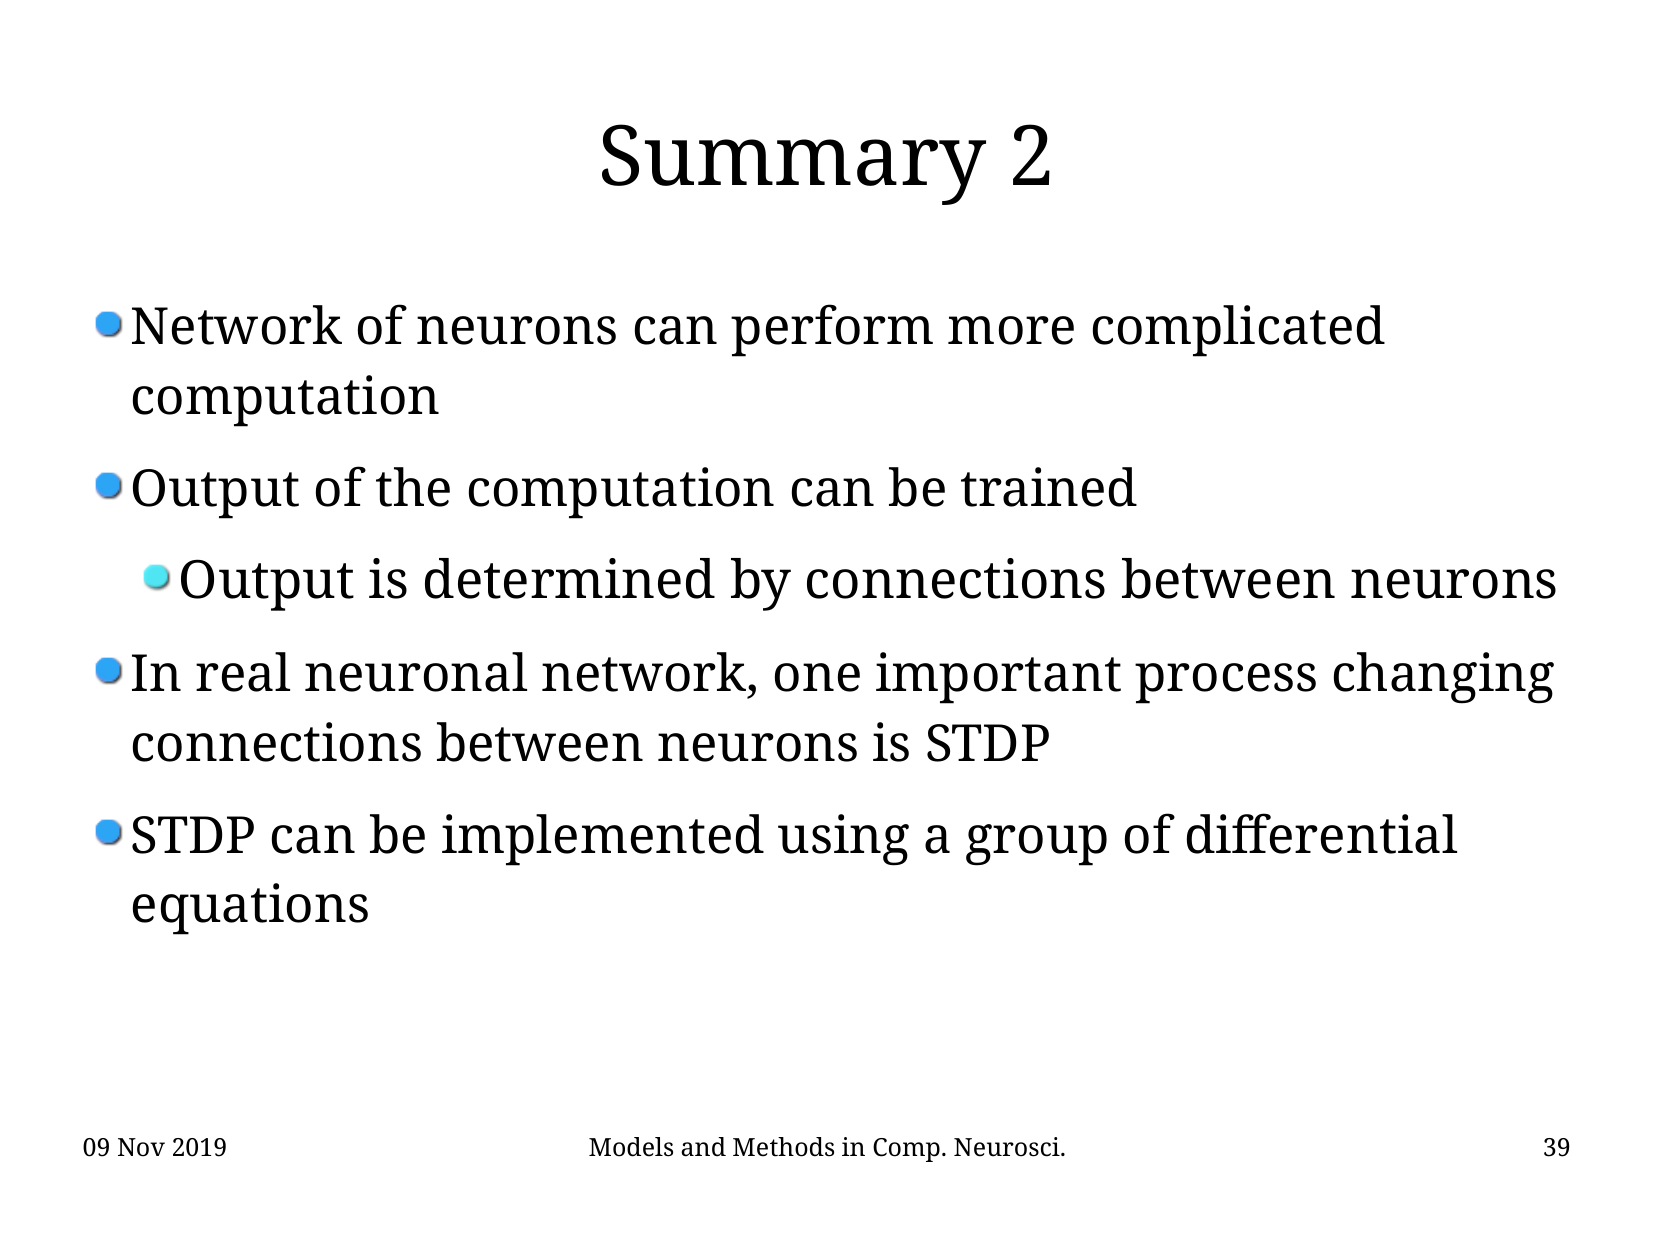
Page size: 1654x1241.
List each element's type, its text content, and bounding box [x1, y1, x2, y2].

title Summary 2 [82, 49, 1571, 257]
list Network of neurons can perform more complicated computation Output of the computation can be trained Output is determined by connections between neurons In real neuronal network, one important process changing connections between neurons is STDP STDP can be implemented using a group of differential equations [82, 290, 1571, 1010]
